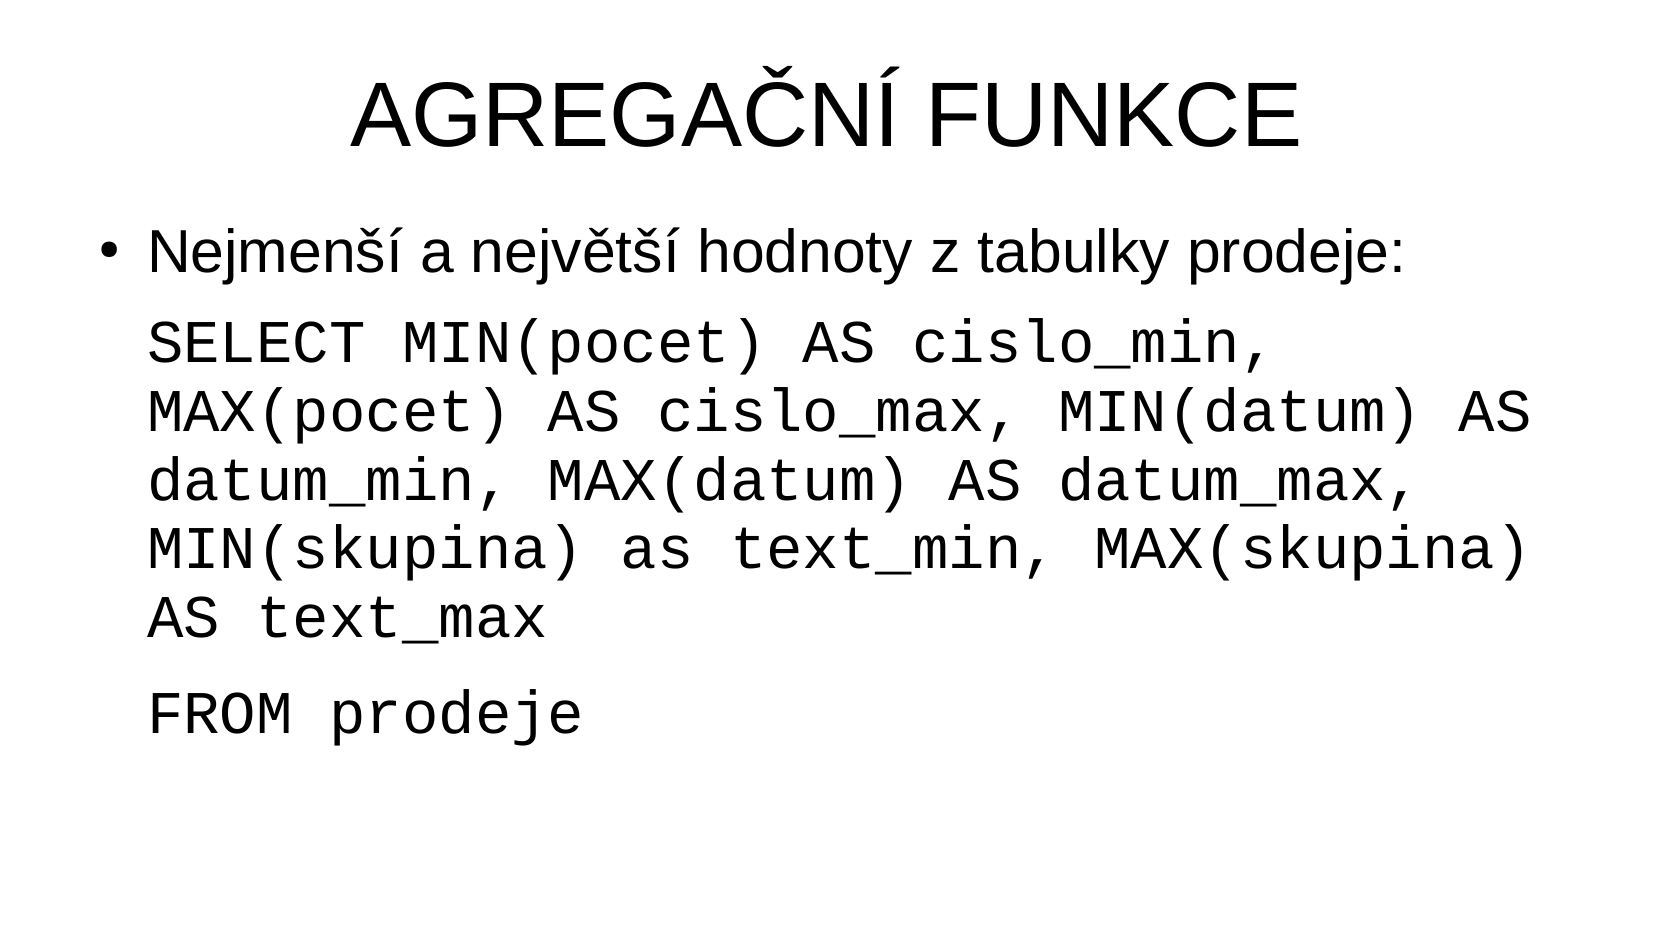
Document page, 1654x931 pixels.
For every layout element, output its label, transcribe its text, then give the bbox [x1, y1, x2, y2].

title AGREGAČNÍ FUNKCE [82, 37, 1571, 193]
list Nejmenší a největší hodnoty z tabulky prodeje: SELECT MIN(pocet) AS cislo_min, MAX(pocet) AS cislo_max, MIN(datum) AS datum_min, MAX(datum) AS datum_max, MIN(skupina) as text_min, MAX(skupina) AS text_max FROM prodeje [82, 217, 1571, 758]
